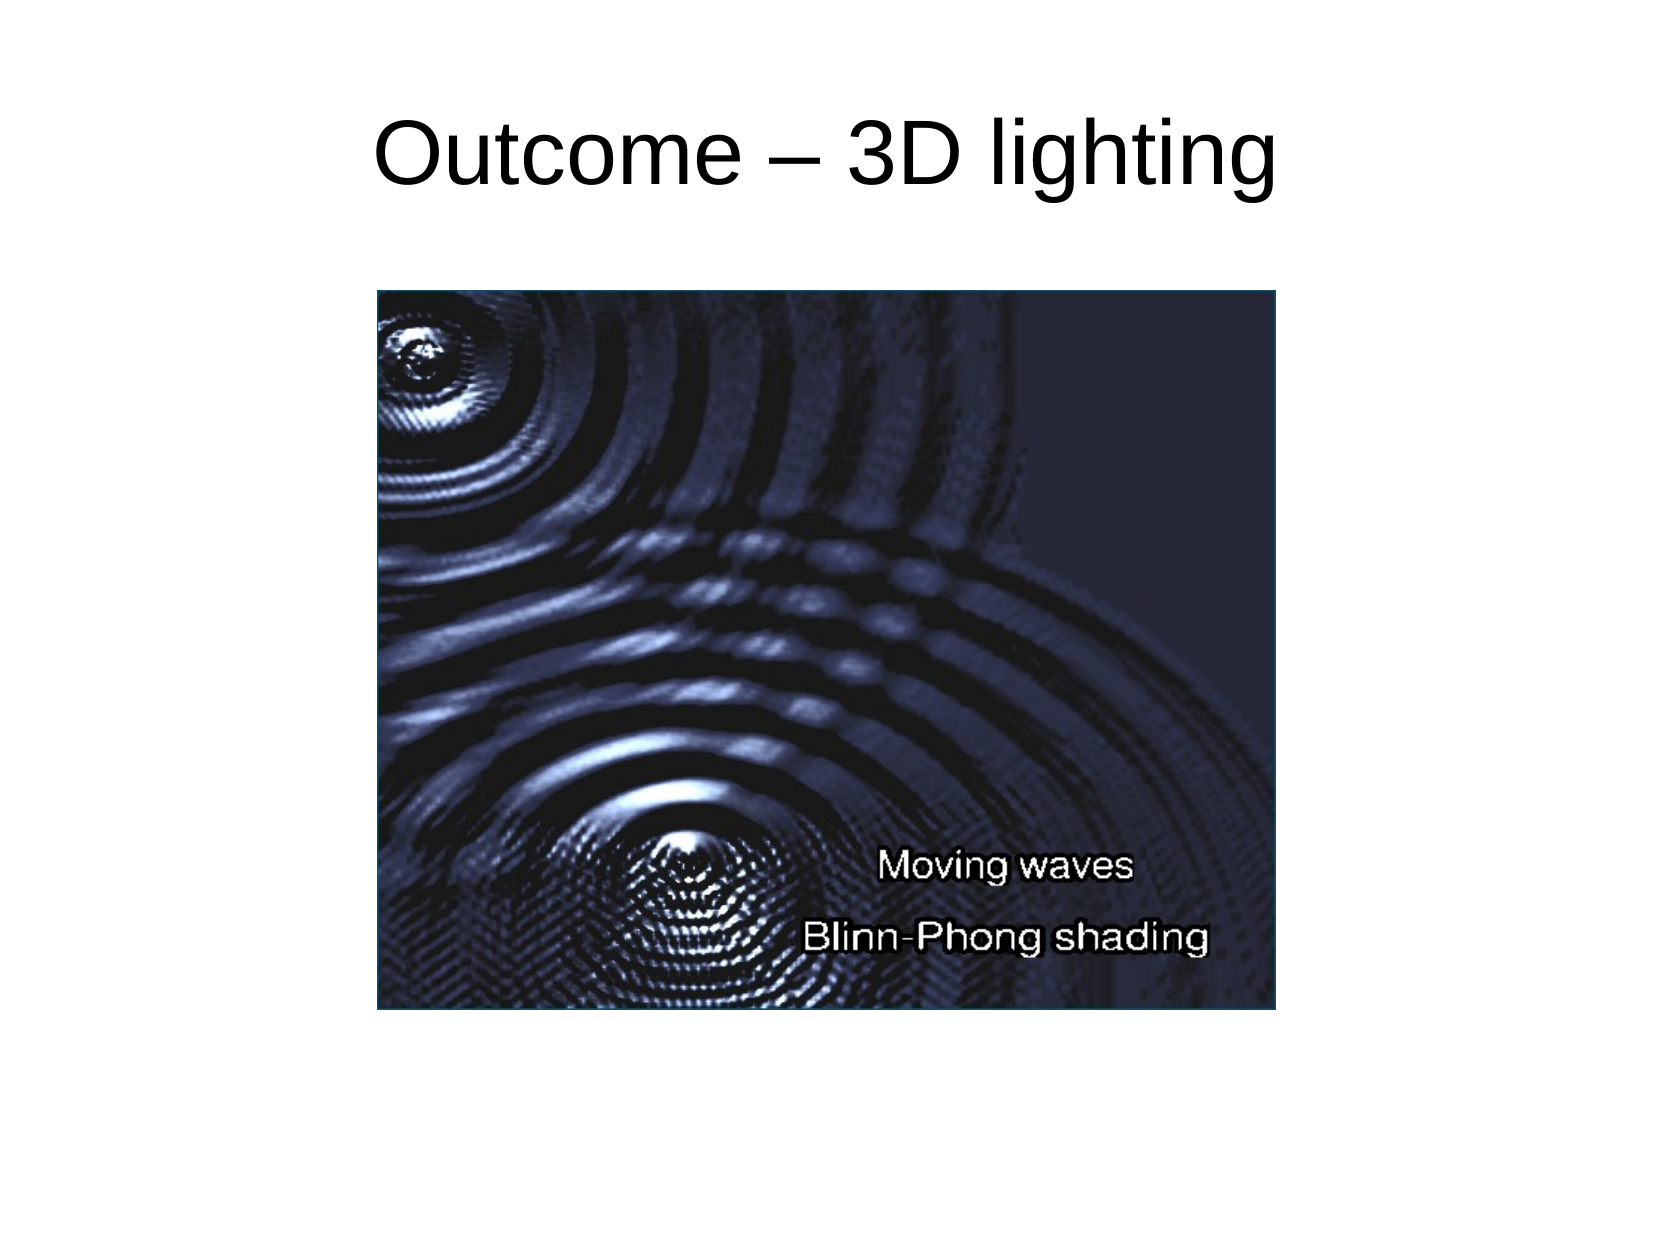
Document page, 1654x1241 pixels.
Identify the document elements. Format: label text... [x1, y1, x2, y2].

title Outcome – 3D lighting [82, 49, 1571, 257]
picture [377, 290, 1276, 1010]
